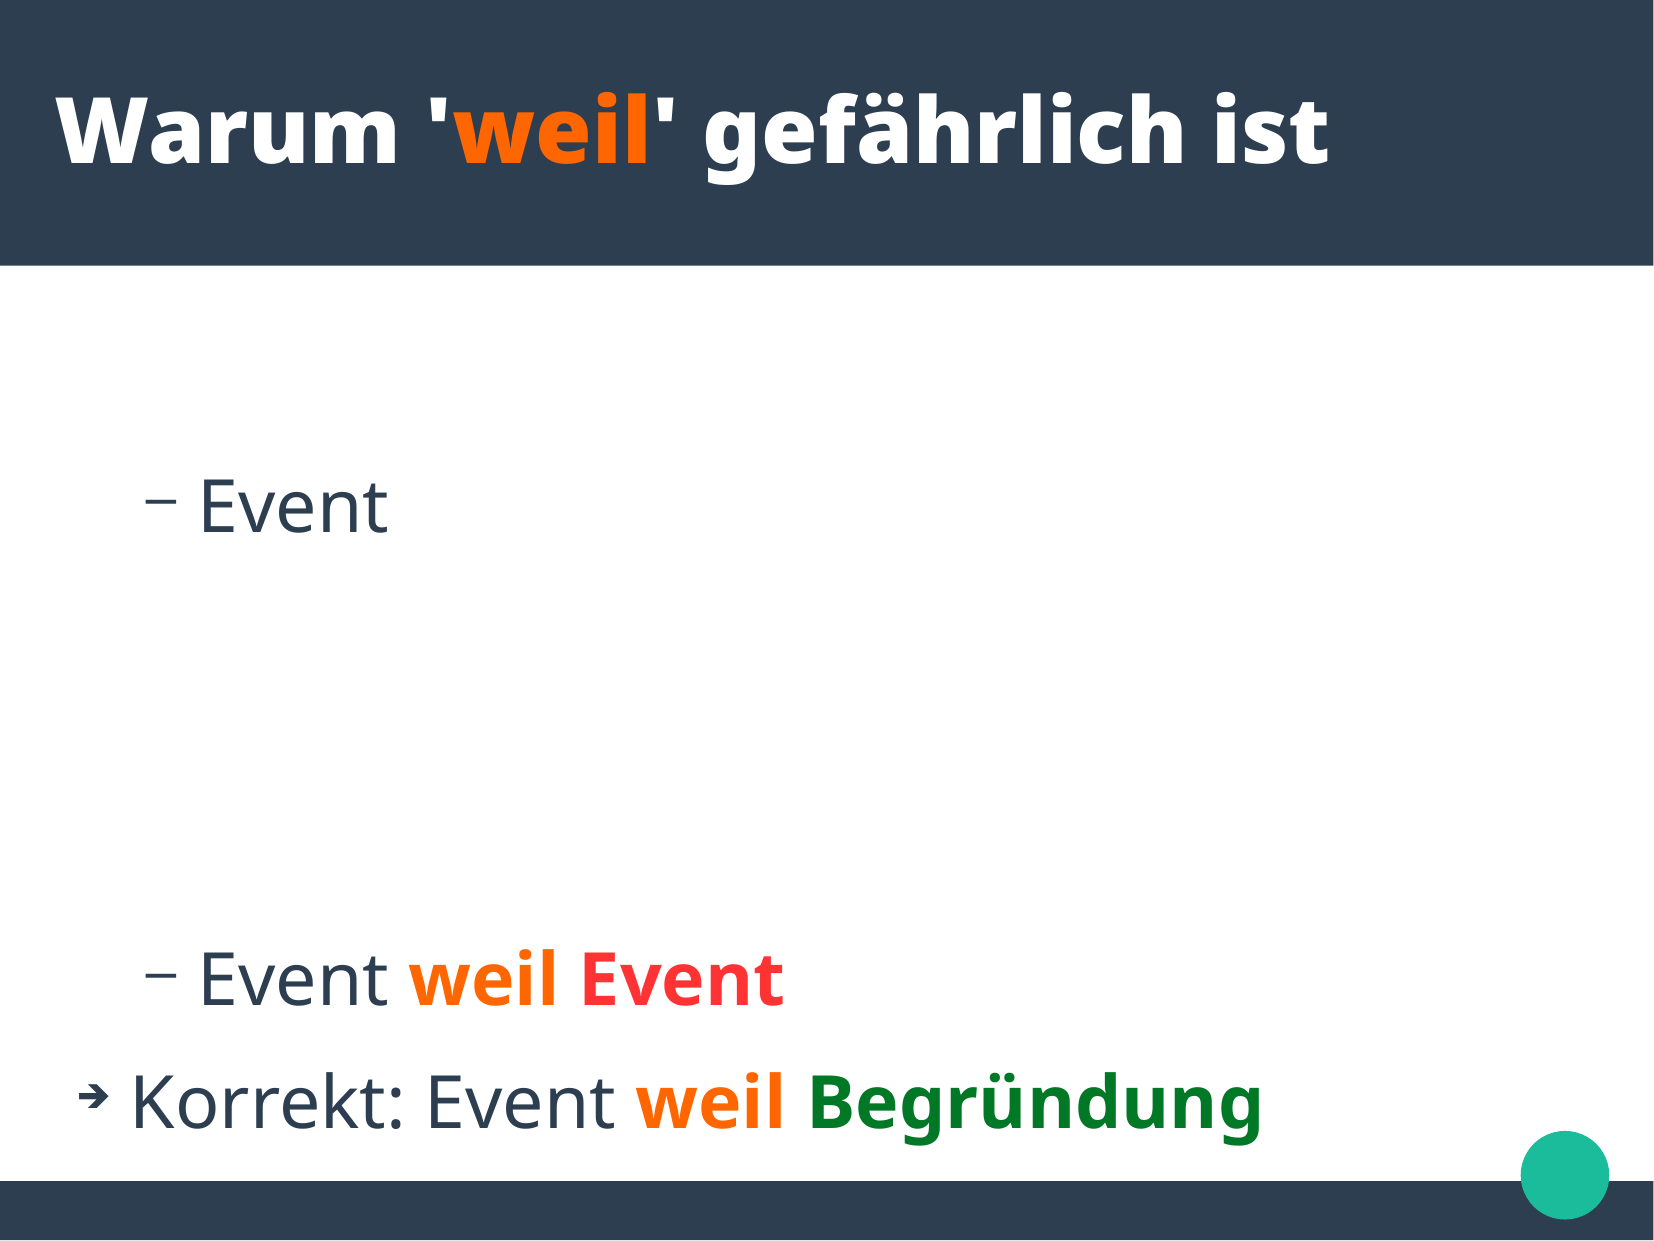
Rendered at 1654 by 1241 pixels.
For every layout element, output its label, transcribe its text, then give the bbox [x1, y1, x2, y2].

title Warum 'weil' gefährlich ist [54, 49, 1591, 207]
list Event Event weil Event Korrekt: Event weil Begründung [59, 324, 1595, 1152]
